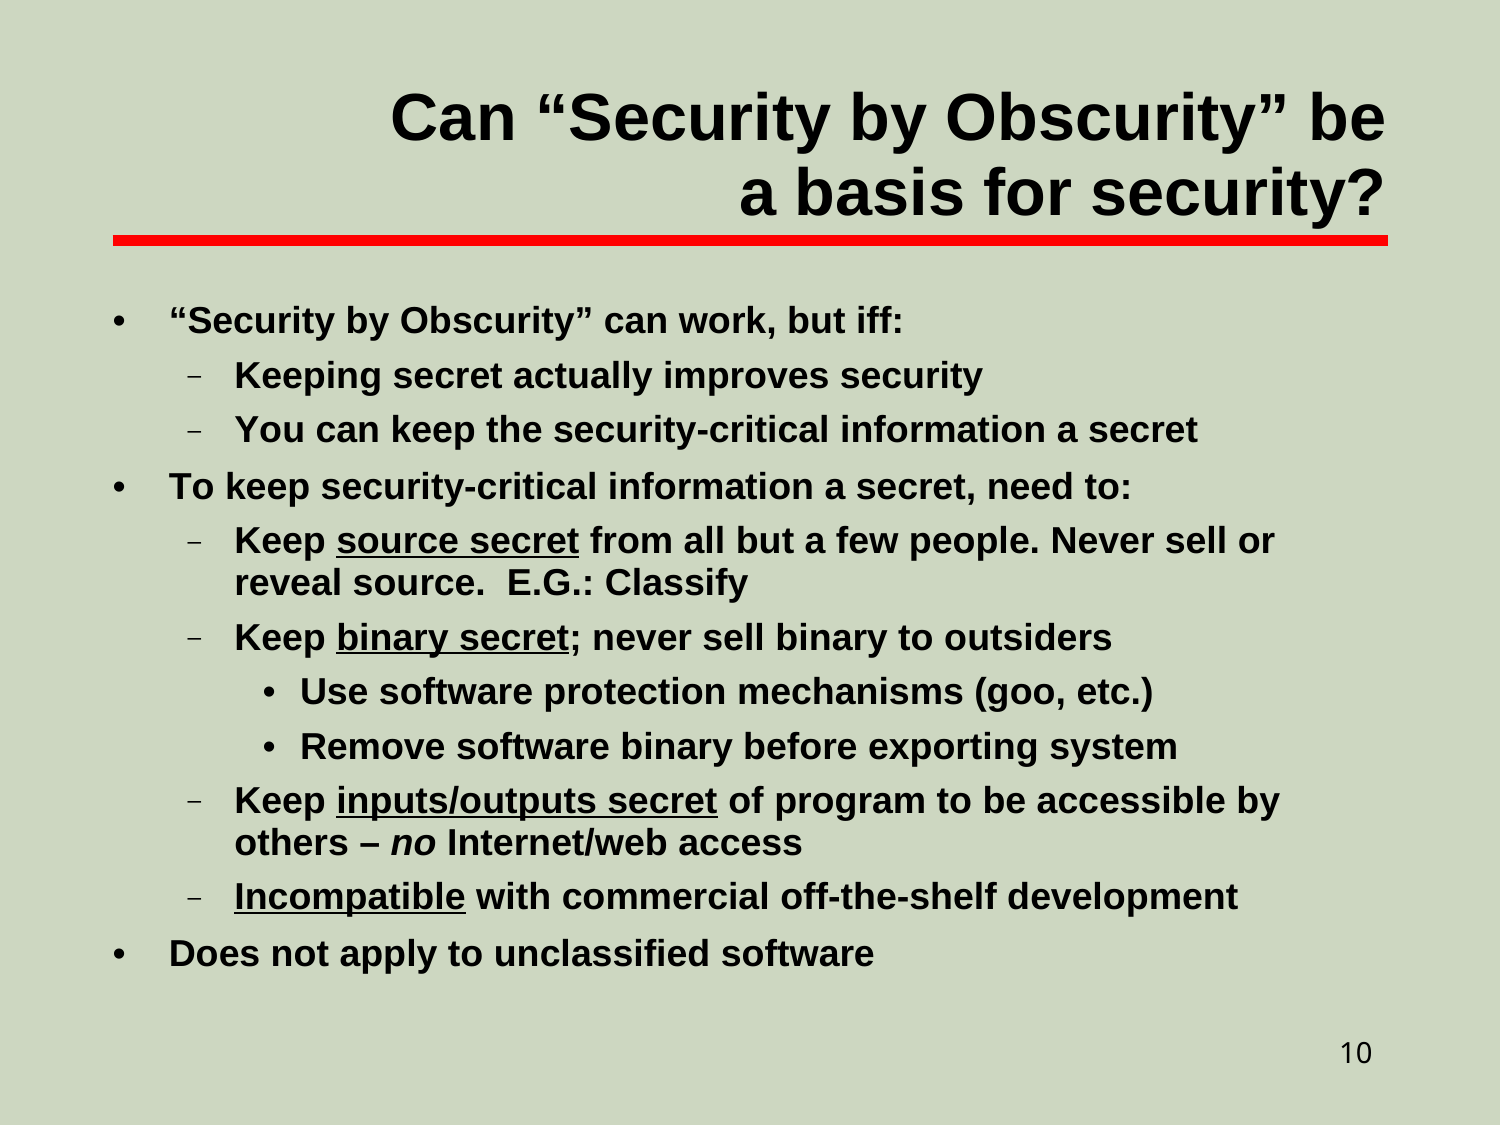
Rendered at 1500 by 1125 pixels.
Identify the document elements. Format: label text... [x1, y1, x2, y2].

title Can “Security by Obscurity” be a basis for security? [337, 79, 1388, 230]
list “Security by Obscurity” can work, but iff: Keeping secret actually improves security You can keep the security-critical information a secret To keep security-critical information a secret, need to: Keep source secret from all but a few people. Never sell or reveal source. E.G.: Classify Keep binary secret; never sell binary to outsiders Use software protection mechanisms (goo, etc.) Remove software binary before exporting system Keep inputs/outputs secret of program to be accessible by others – no Internet/web access Incompatible with commercial off-the-shelf development Does not apply to unclassified software [112, 299, 1388, 1111]
